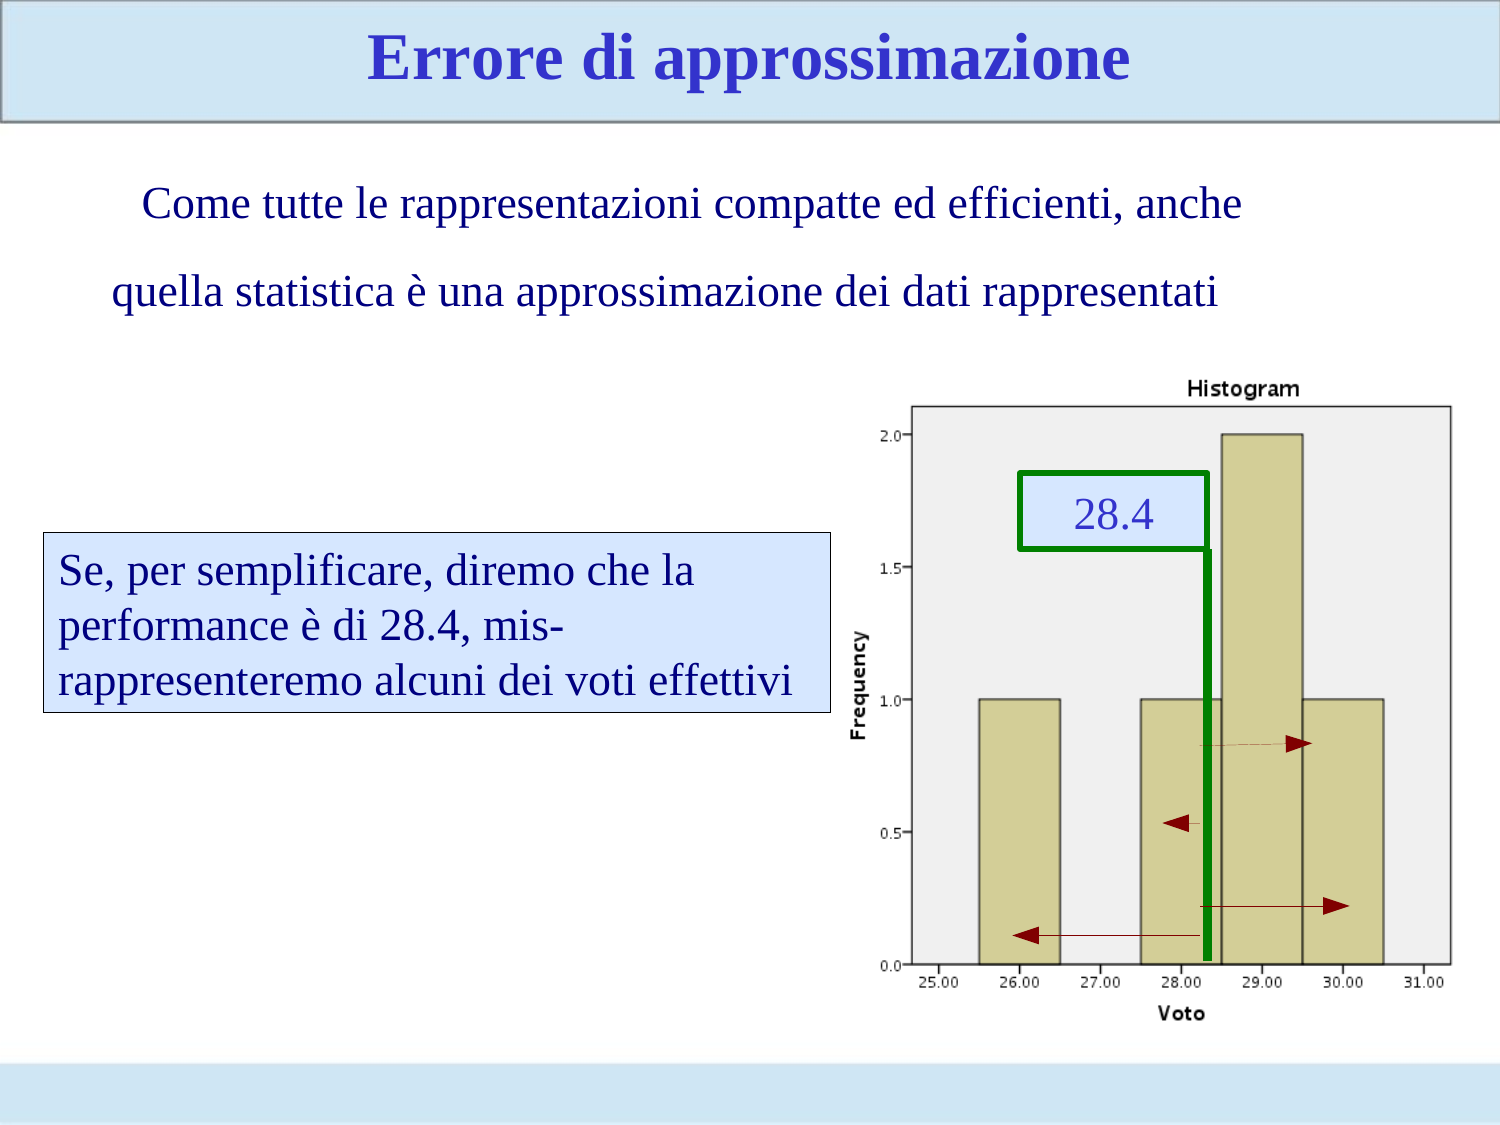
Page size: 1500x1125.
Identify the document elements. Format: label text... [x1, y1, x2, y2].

picture [0, 0, 1500, 1125]
text_box 28.4 [1019, 473, 1208, 550]
title Errore di approssimazione [112, 0, 1388, 147]
text_box Come tutte le rappresentazioni compatte ed efficienti, anche quella statistica è una approssimazione dei dati rappresentati [96, 132, 1297, 324]
text_box Se, per semplificare, diremo che la performance è di 28.4, mis-rappresenteremo alcuni dei voti effettivi [43, 532, 831, 713]
